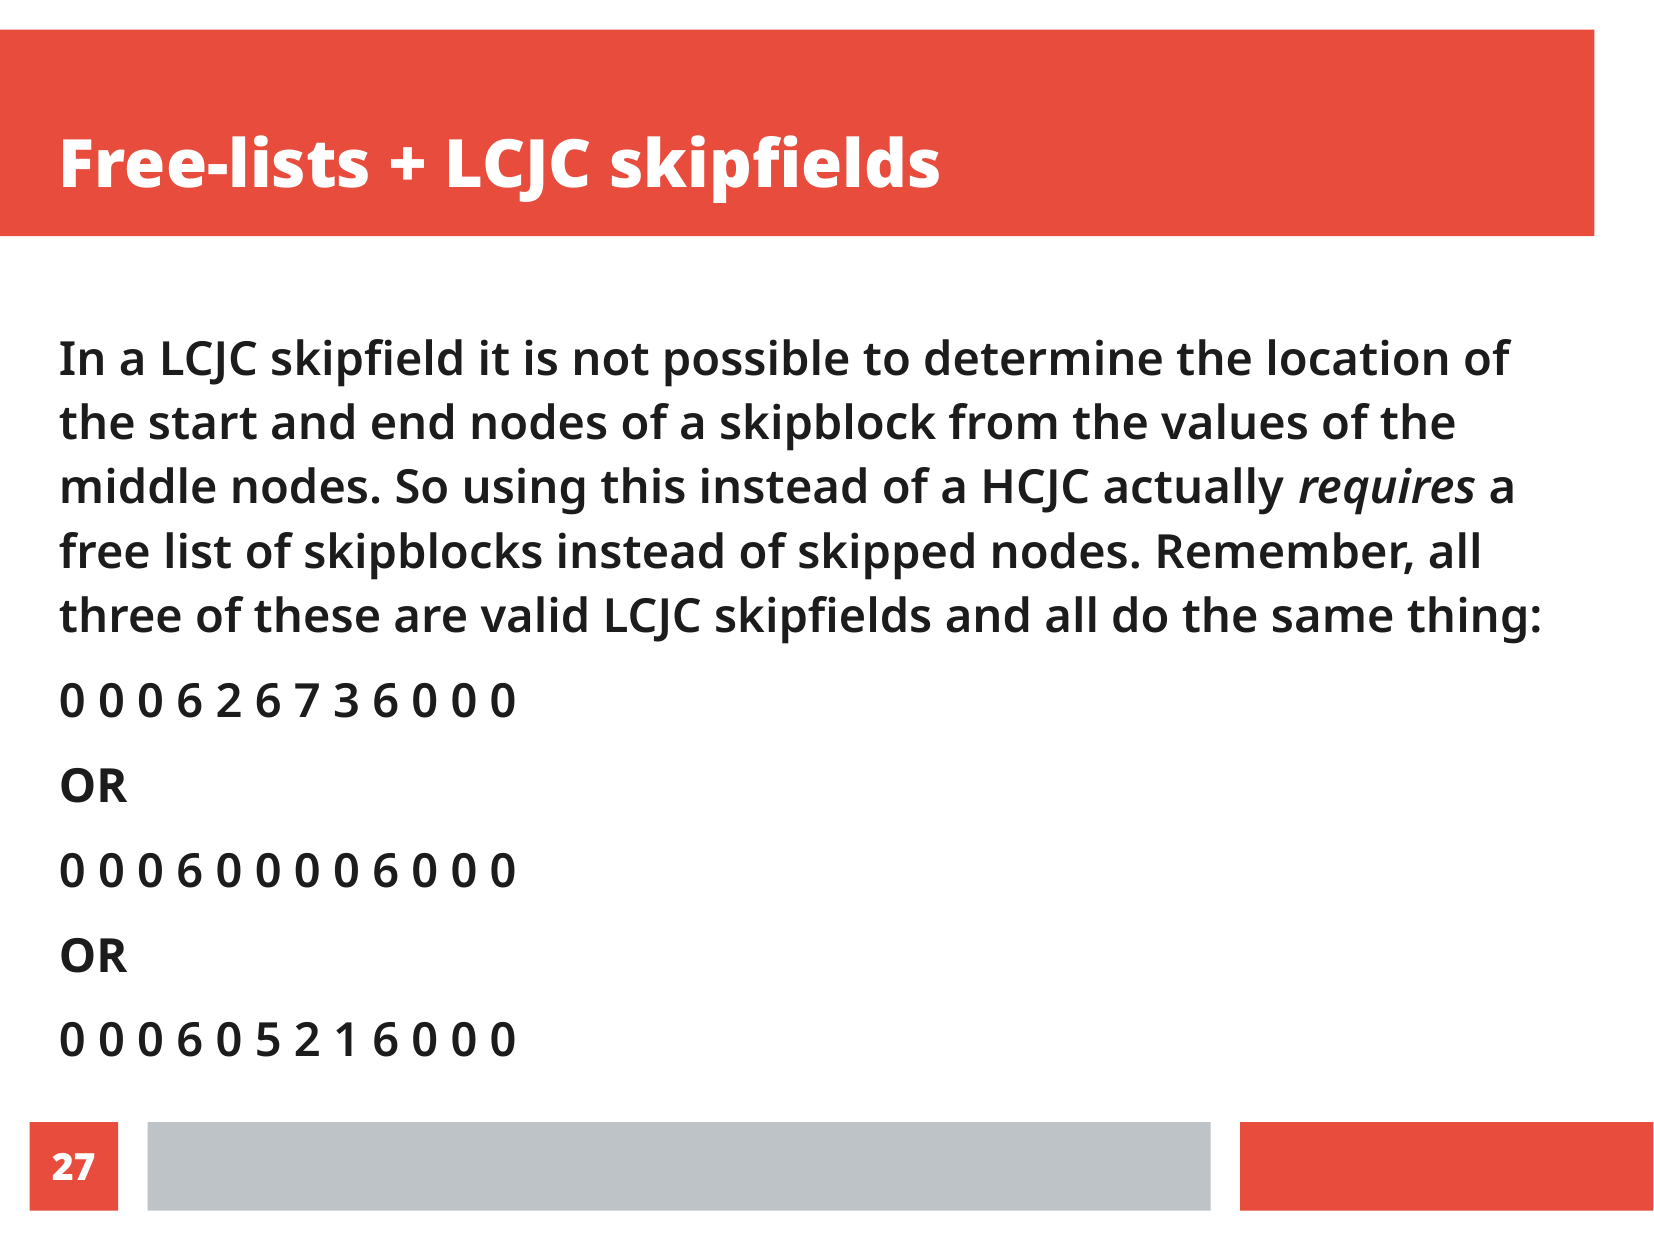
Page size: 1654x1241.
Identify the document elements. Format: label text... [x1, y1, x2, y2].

list In a LCJC skipfield it is not possible to determine the location of the start and end nodes of a skipblock from the values of the middle nodes. So using this instead of a HCJC actually requires a free list of skipblocks instead of skipped nodes. Remember, all three of these are valid LCJC skipfields and all do the same thing: 0 0 0 6 2 6 7 3 6 0 0 0 OR 0 0 0 6 0 0 0 0 6 0 0 0 OR 0 0 0 6 0 5 2 1 6 0 0 0 [59, 324, 1565, 1093]
title Free-lists + LCJC skipfields [59, 59, 1595, 207]
